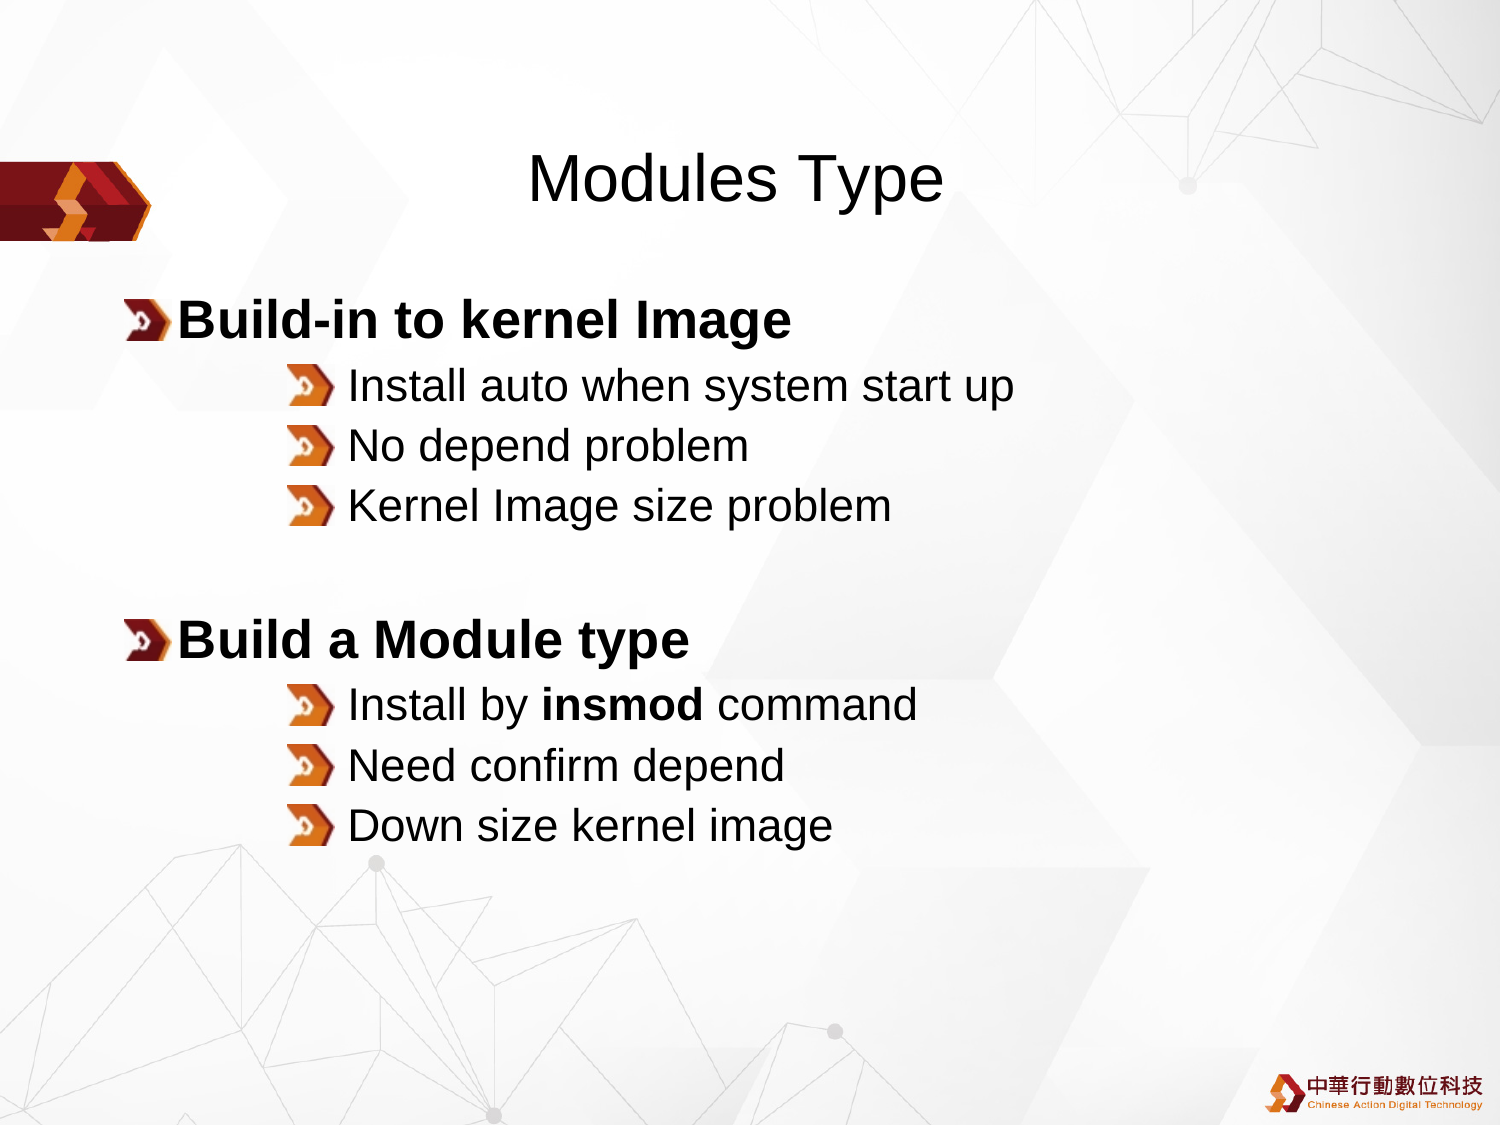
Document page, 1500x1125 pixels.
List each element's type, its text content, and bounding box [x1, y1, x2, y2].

picture [0, 0, 1500, 1125]
title Modules Type [107, 101, 1367, 255]
list Build-in to kernel Image Install auto when system start up No depend problem Kernel Image size problem Build a Module type Install by insmod command Need confirm depend Down size kernel image [107, 290, 1425, 943]
